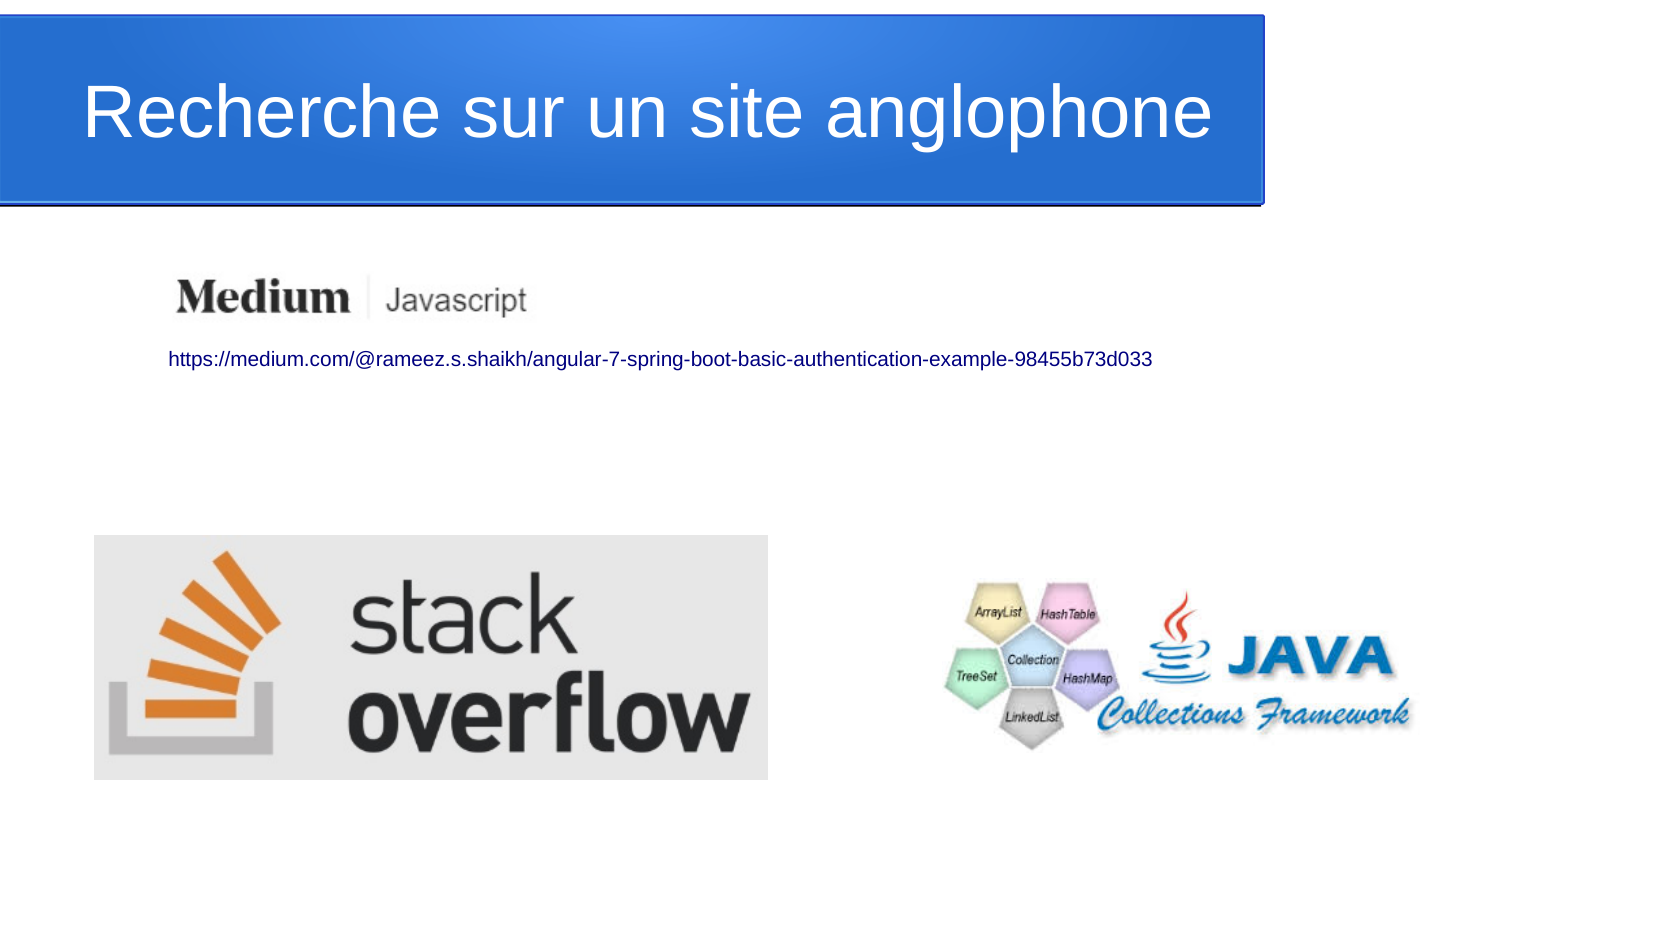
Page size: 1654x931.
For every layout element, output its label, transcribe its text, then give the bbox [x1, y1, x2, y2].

picture [94, 535, 768, 780]
picture [942, 578, 1430, 753]
picture [123, 247, 544, 343]
text_box https://medium.com/@rameez.s.shaikh/angular-7-spring-boot-basic-authentication-example-98455b73d033 [153, 339, 1168, 378]
title Recherche sur un site anglophone [82, 35, 1235, 189]
